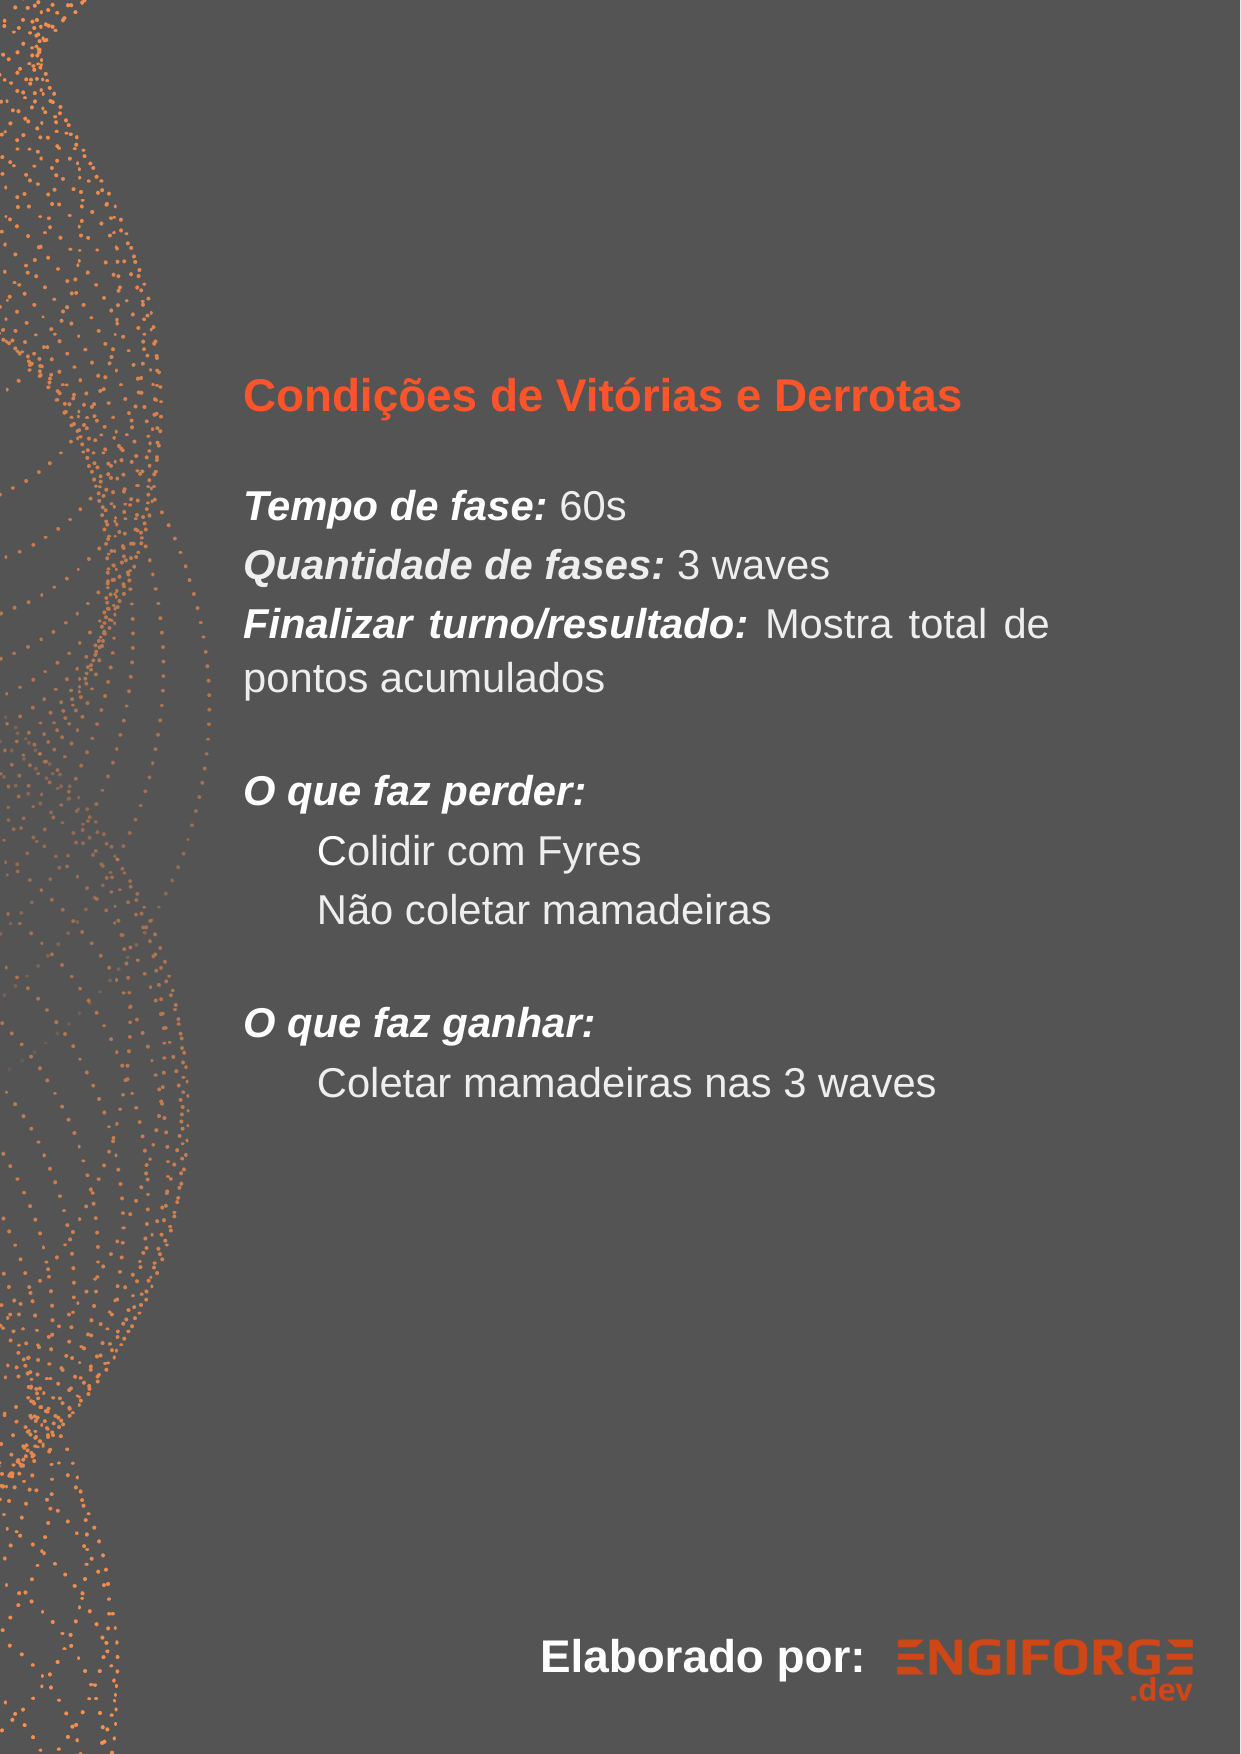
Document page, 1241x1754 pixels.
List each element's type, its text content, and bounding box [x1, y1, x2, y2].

picture [0, 0, 1241, 1754]
text_box Condições de Vitórias e Derrotas Tempo de fase: 60s Quantidade de fases: 3 waves Finalizar turno/resultado: Mostra total de pontos acumulados O que faz perder: Colidir com Fyres Não coletar mamadeiras O que faz ganhar: Coletar mamadeiras nas 3 waves [228, 363, 1065, 1114]
text_box Elaborado por: [525, 1623, 940, 1742]
